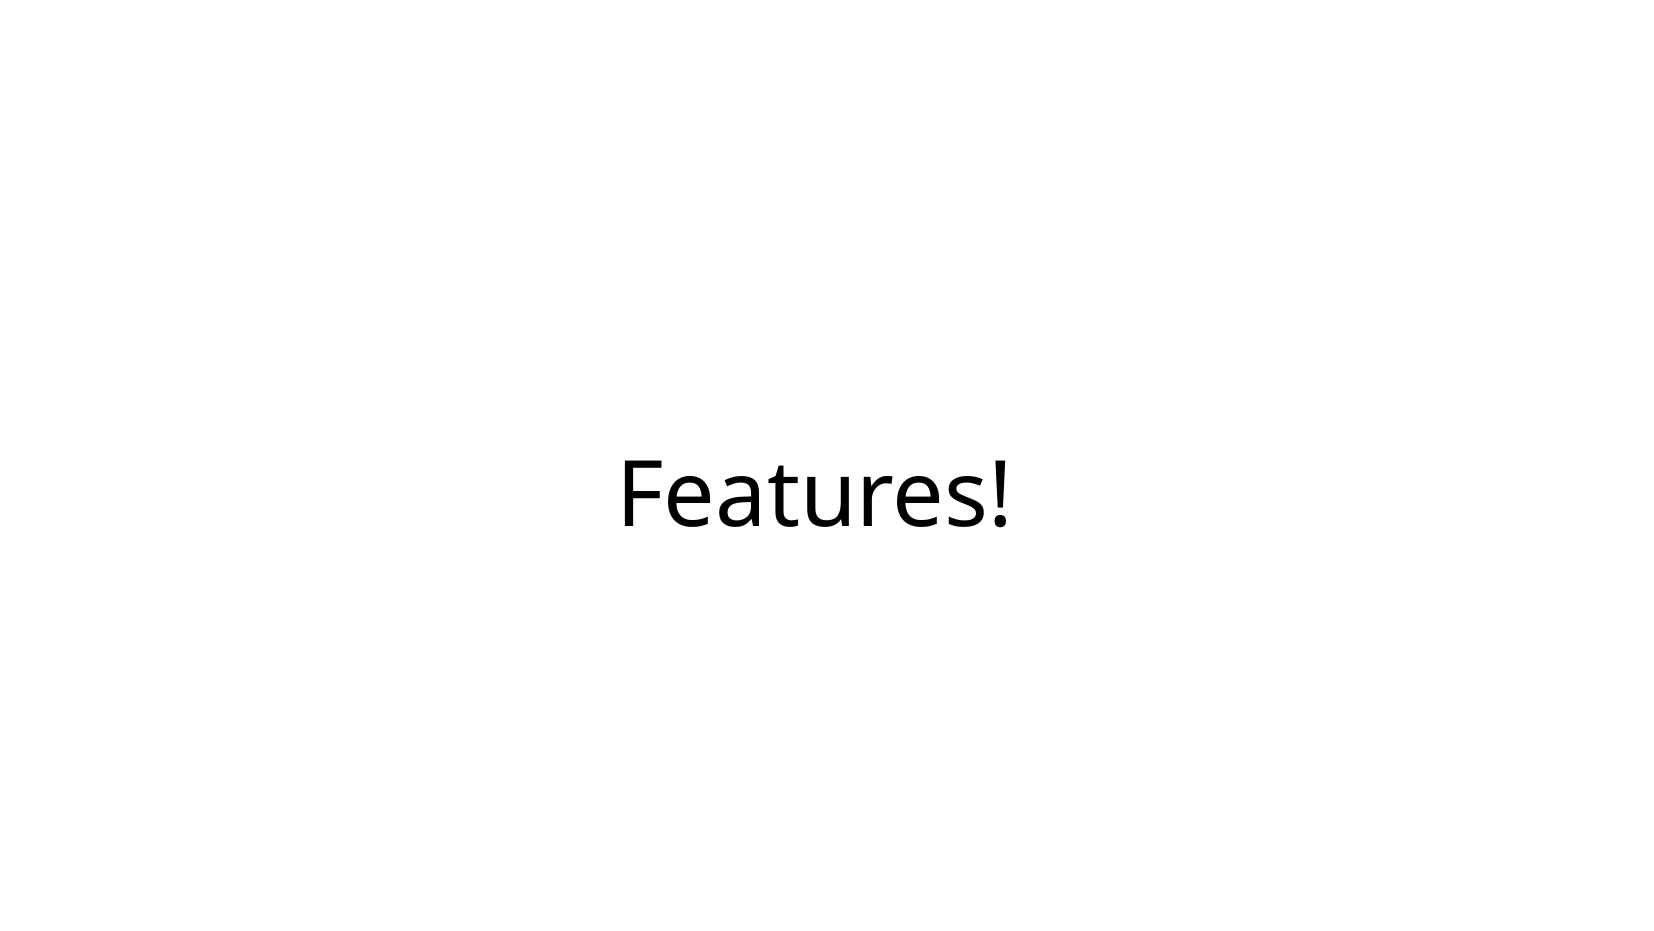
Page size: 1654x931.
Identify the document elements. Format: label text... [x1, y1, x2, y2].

title Features! [70, 413, 1560, 569]
